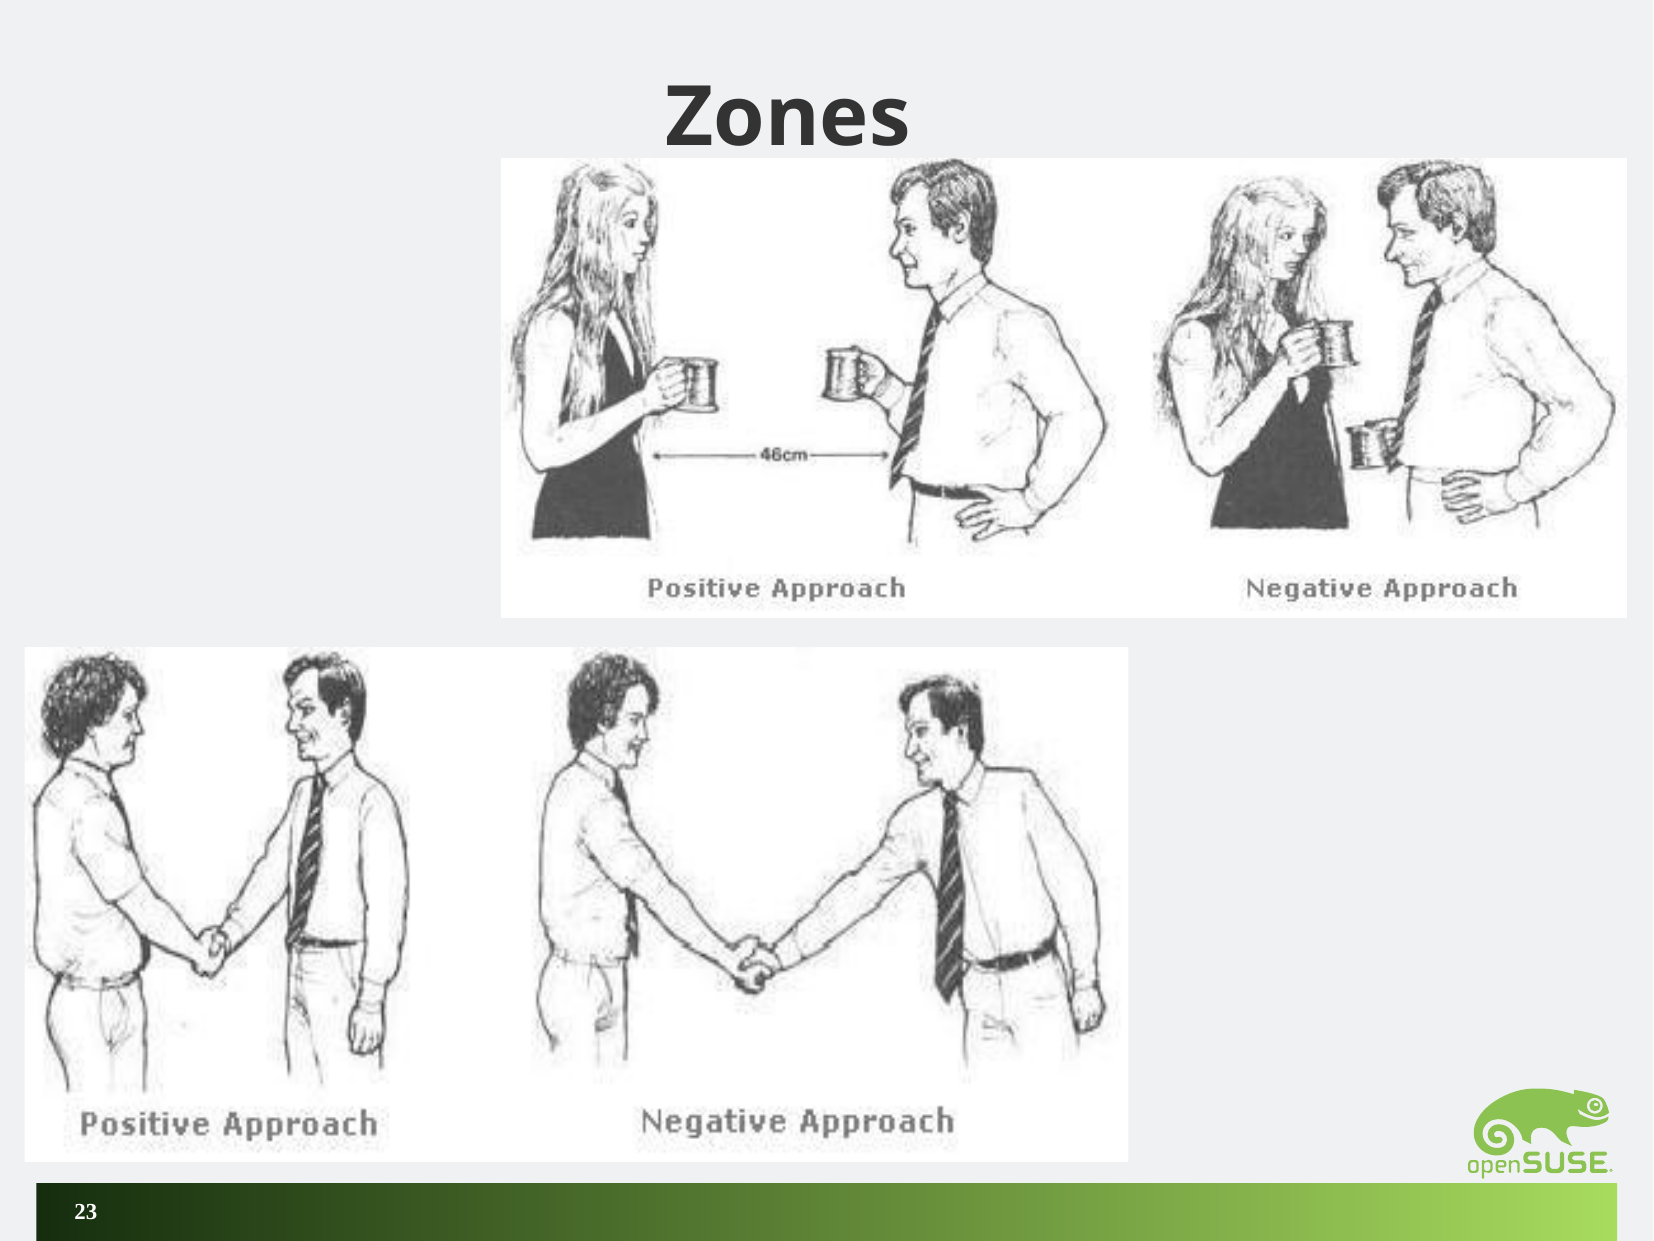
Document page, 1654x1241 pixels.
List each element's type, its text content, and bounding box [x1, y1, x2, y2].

text_box [500, 158, 1627, 618]
title Zones [665, 39, 1129, 158]
picture [0, 0, 1654, 1241]
text_box [24, 647, 1129, 1162]
